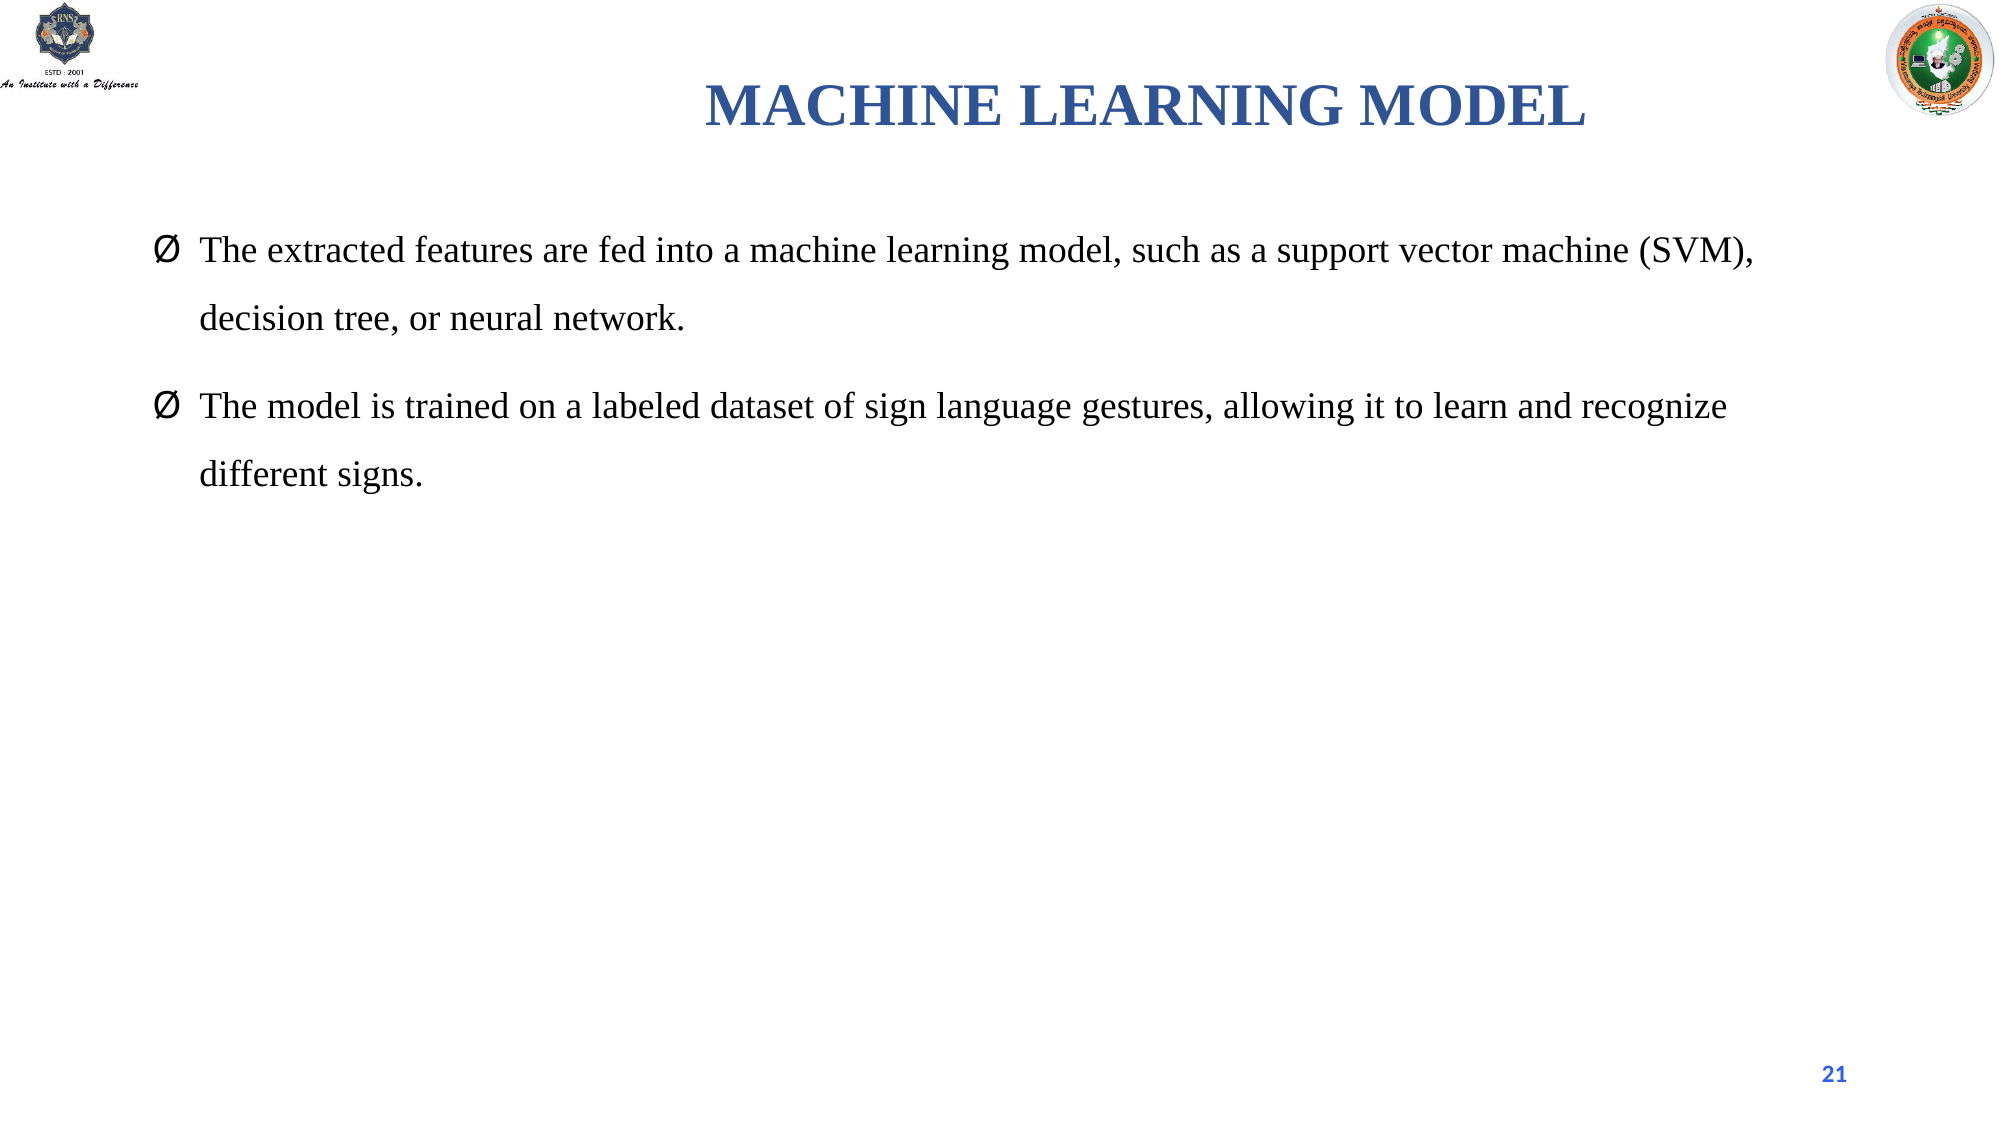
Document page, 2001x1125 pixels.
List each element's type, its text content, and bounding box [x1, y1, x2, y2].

title Machine Learning Model [137, 59, 1863, 174]
slide_number <number> [1412, 1042, 1863, 1103]
picture [1882, 2, 1997, 117]
picture [0, 0, 138, 90]
list The extracted features are fed into a machine learning model, such as a support vector machine (SVM), decision tree, or neural network. The model is trained on a labeled dataset of sign language gestures, allowing it to learn and recognize different signs. [137, 195, 1863, 1022]
